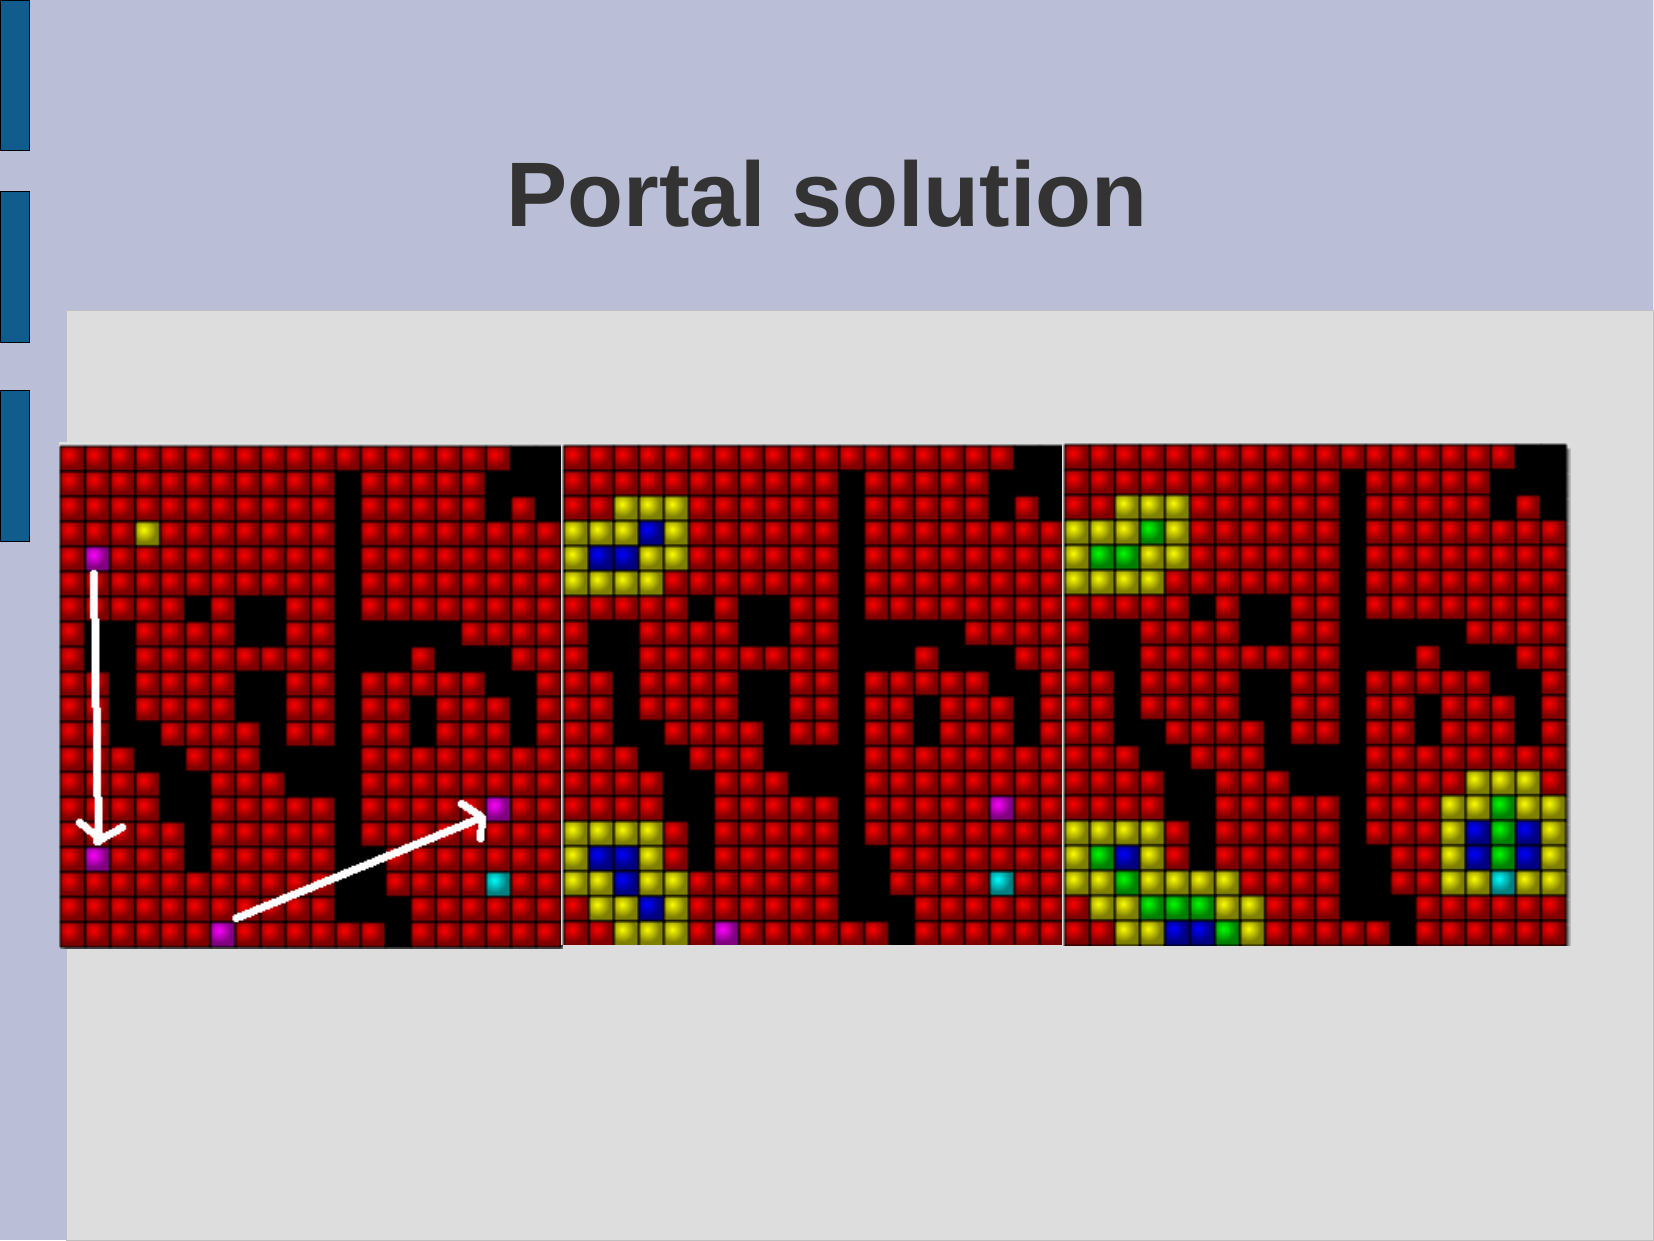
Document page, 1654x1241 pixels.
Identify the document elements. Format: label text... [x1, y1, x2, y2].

picture [59, 442, 1571, 950]
title Portal solution [121, 91, 1534, 299]
